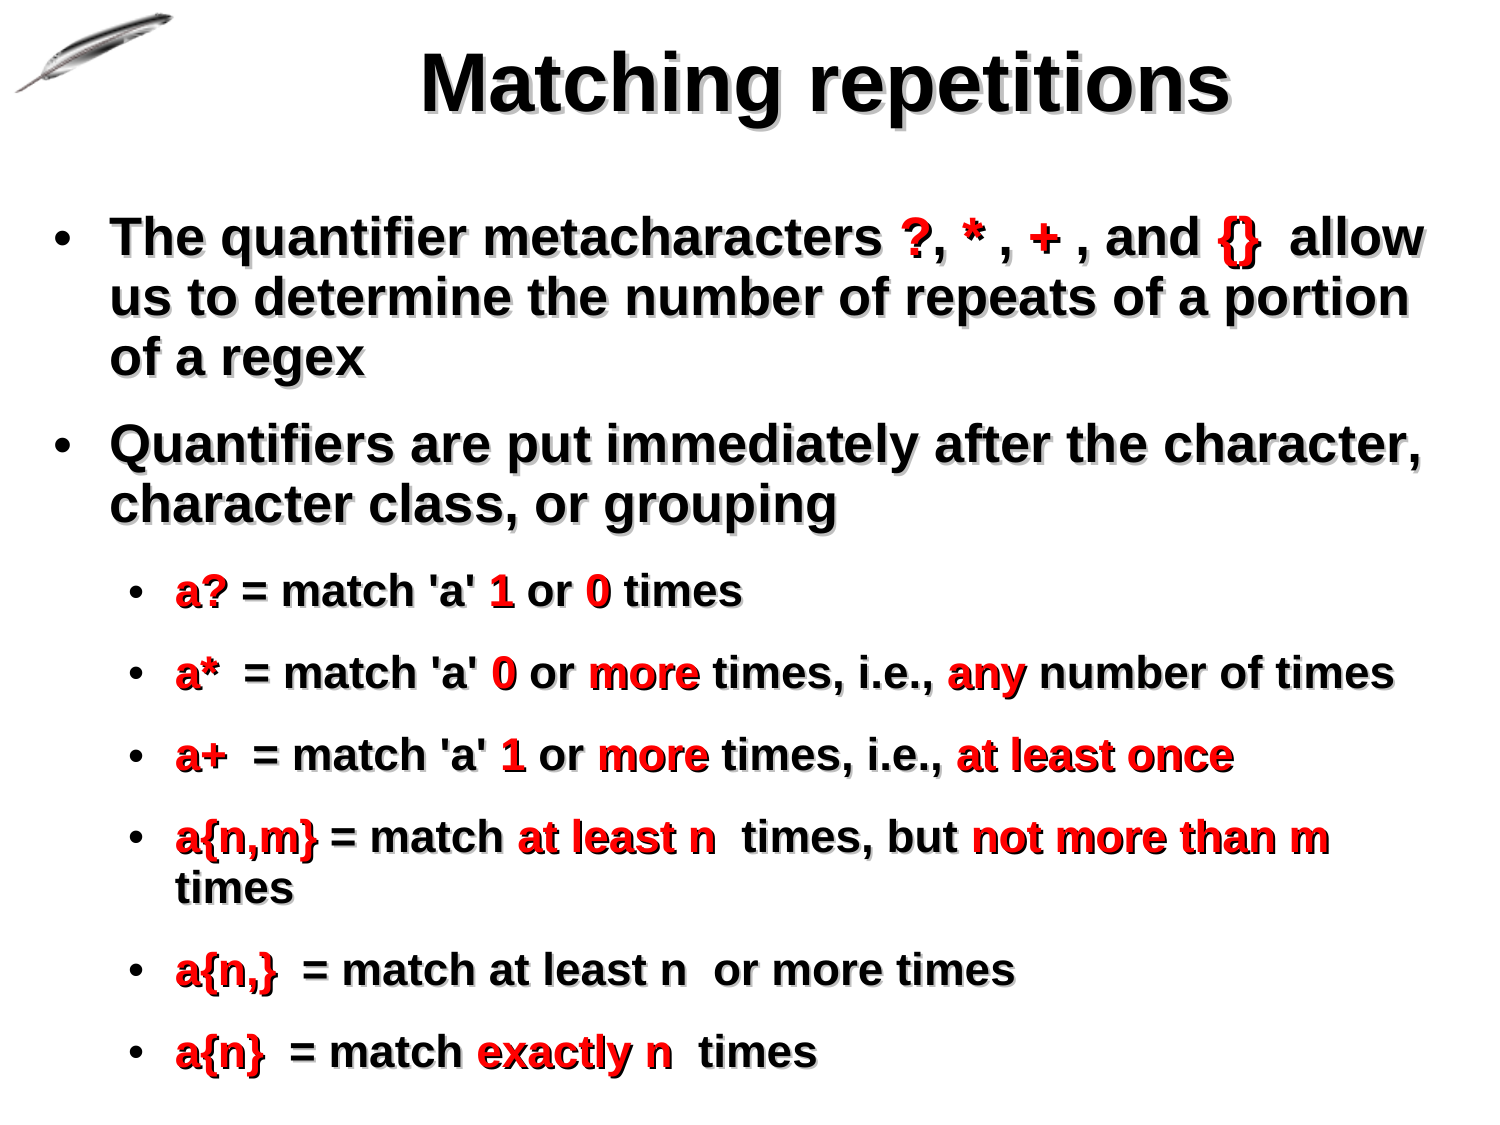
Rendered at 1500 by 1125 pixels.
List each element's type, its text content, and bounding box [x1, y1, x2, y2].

list The quantifier metacharacters ?, * , + , and {} allow us to determine the number of repeats of a portion of a regex Quantifiers are put immediately after the character, character class, or grouping a? = match 'a' 1 or 0 times a* = match 'a' 0 or more times, i.e., any number of times a+ = match 'a' 1 or more times, i.e., at least once a{n,m} = match at least n times, but not more than m times a{n,} = match at least n or more times a{n} = match exactly n times [53, 207, 1447, 1084]
title Matching repetitions [419, 0, 1459, 176]
picture [11, 11, 179, 95]
